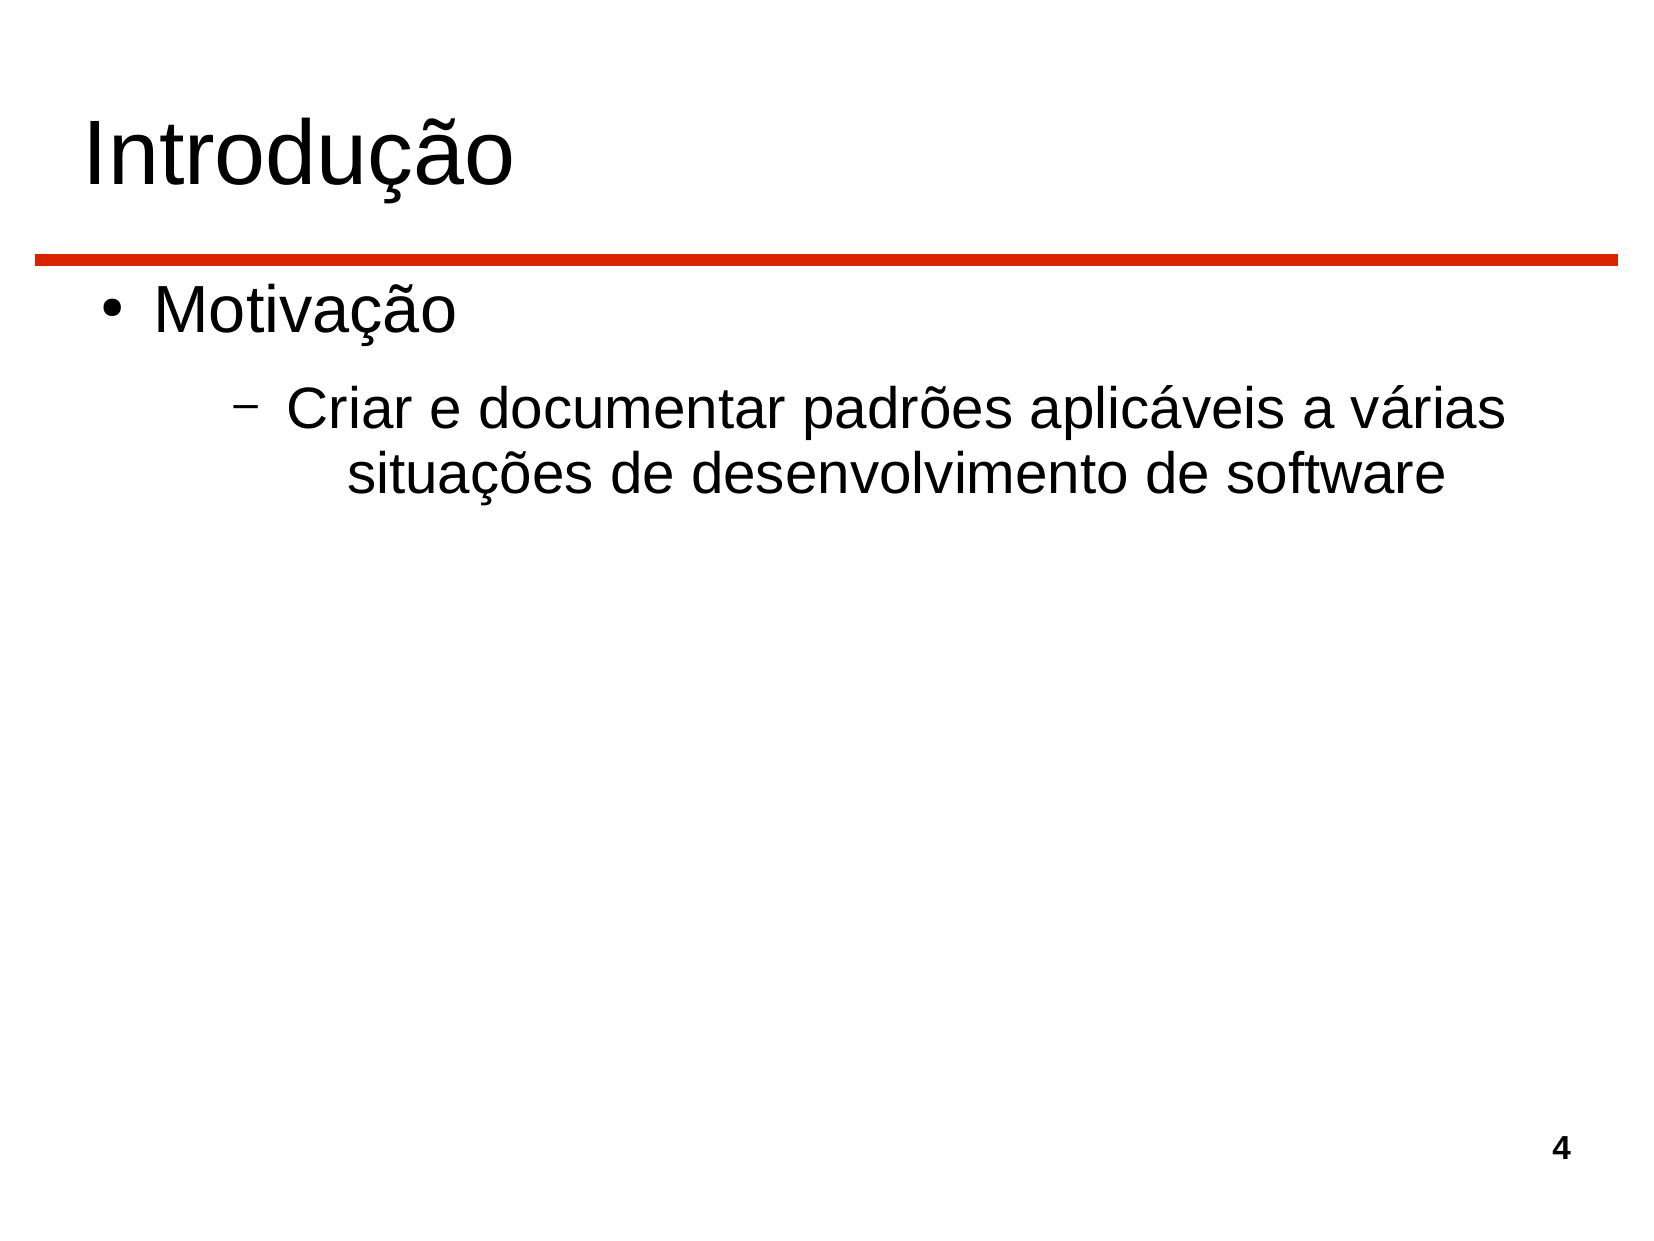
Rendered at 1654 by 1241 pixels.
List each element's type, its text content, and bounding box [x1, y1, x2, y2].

title Introdução [82, 49, 1571, 257]
list Motivação Criar e documentar padrões aplicáveis a várias situações de desenvolvimento de software [82, 271, 1571, 1111]
